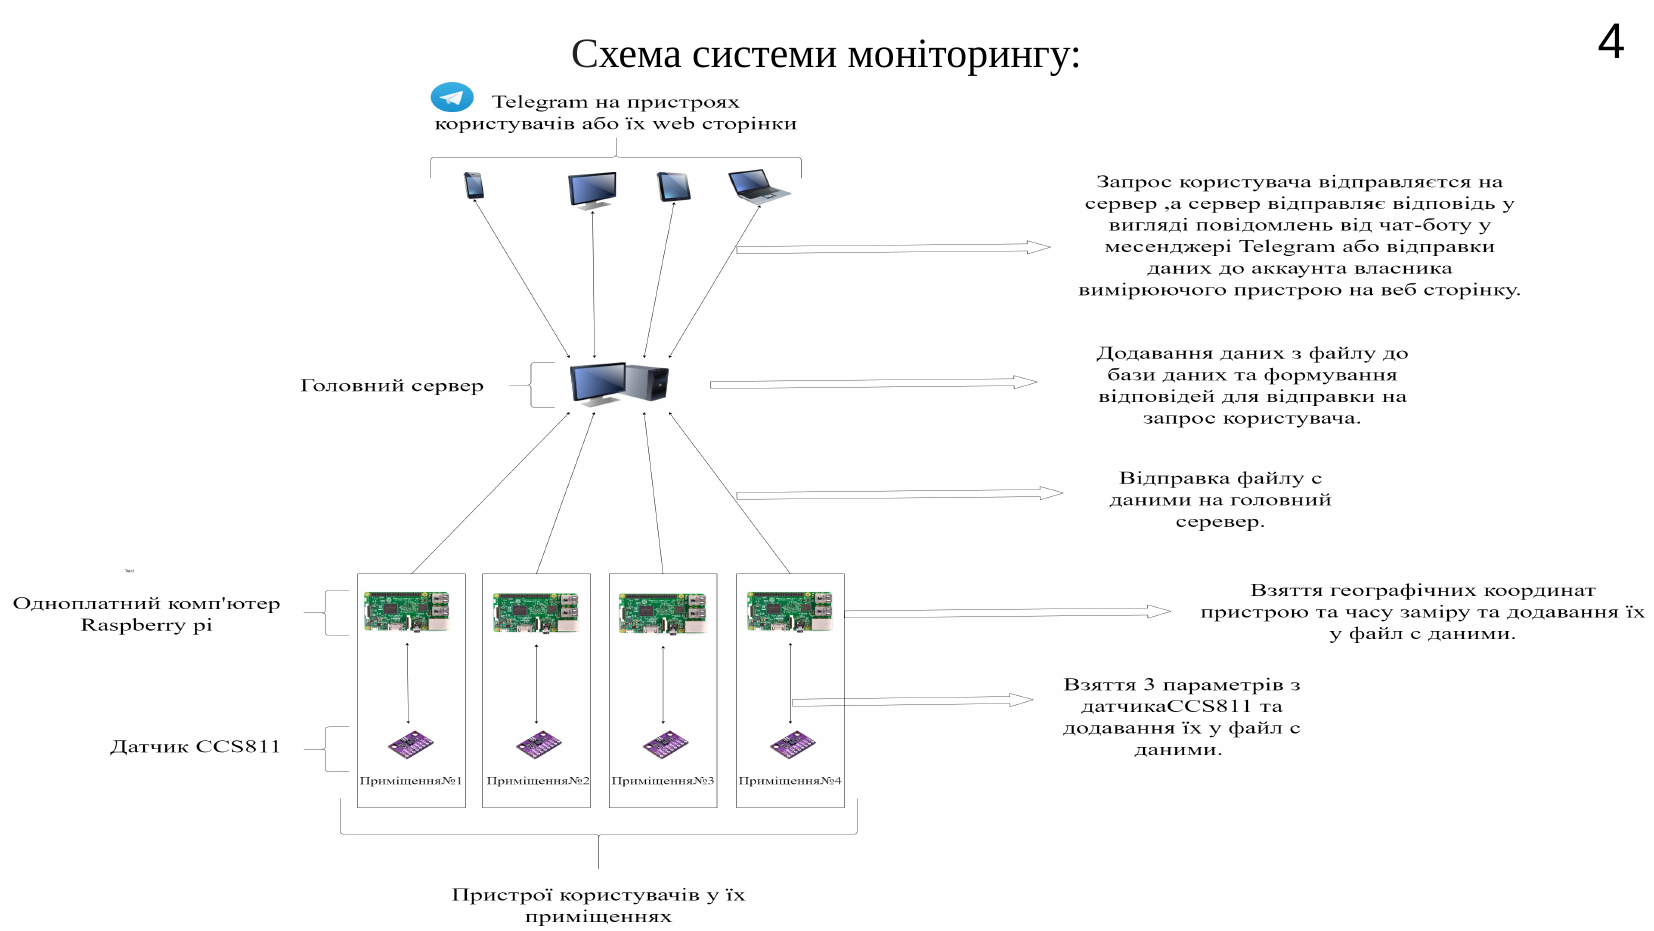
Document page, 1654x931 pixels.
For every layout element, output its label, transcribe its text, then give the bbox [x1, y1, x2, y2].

picture [0, 82, 1654, 930]
text_box Схема системи моніторингу: [478, 0, 1175, 82]
text_box <номер> [1582, 0, 1654, 76]
